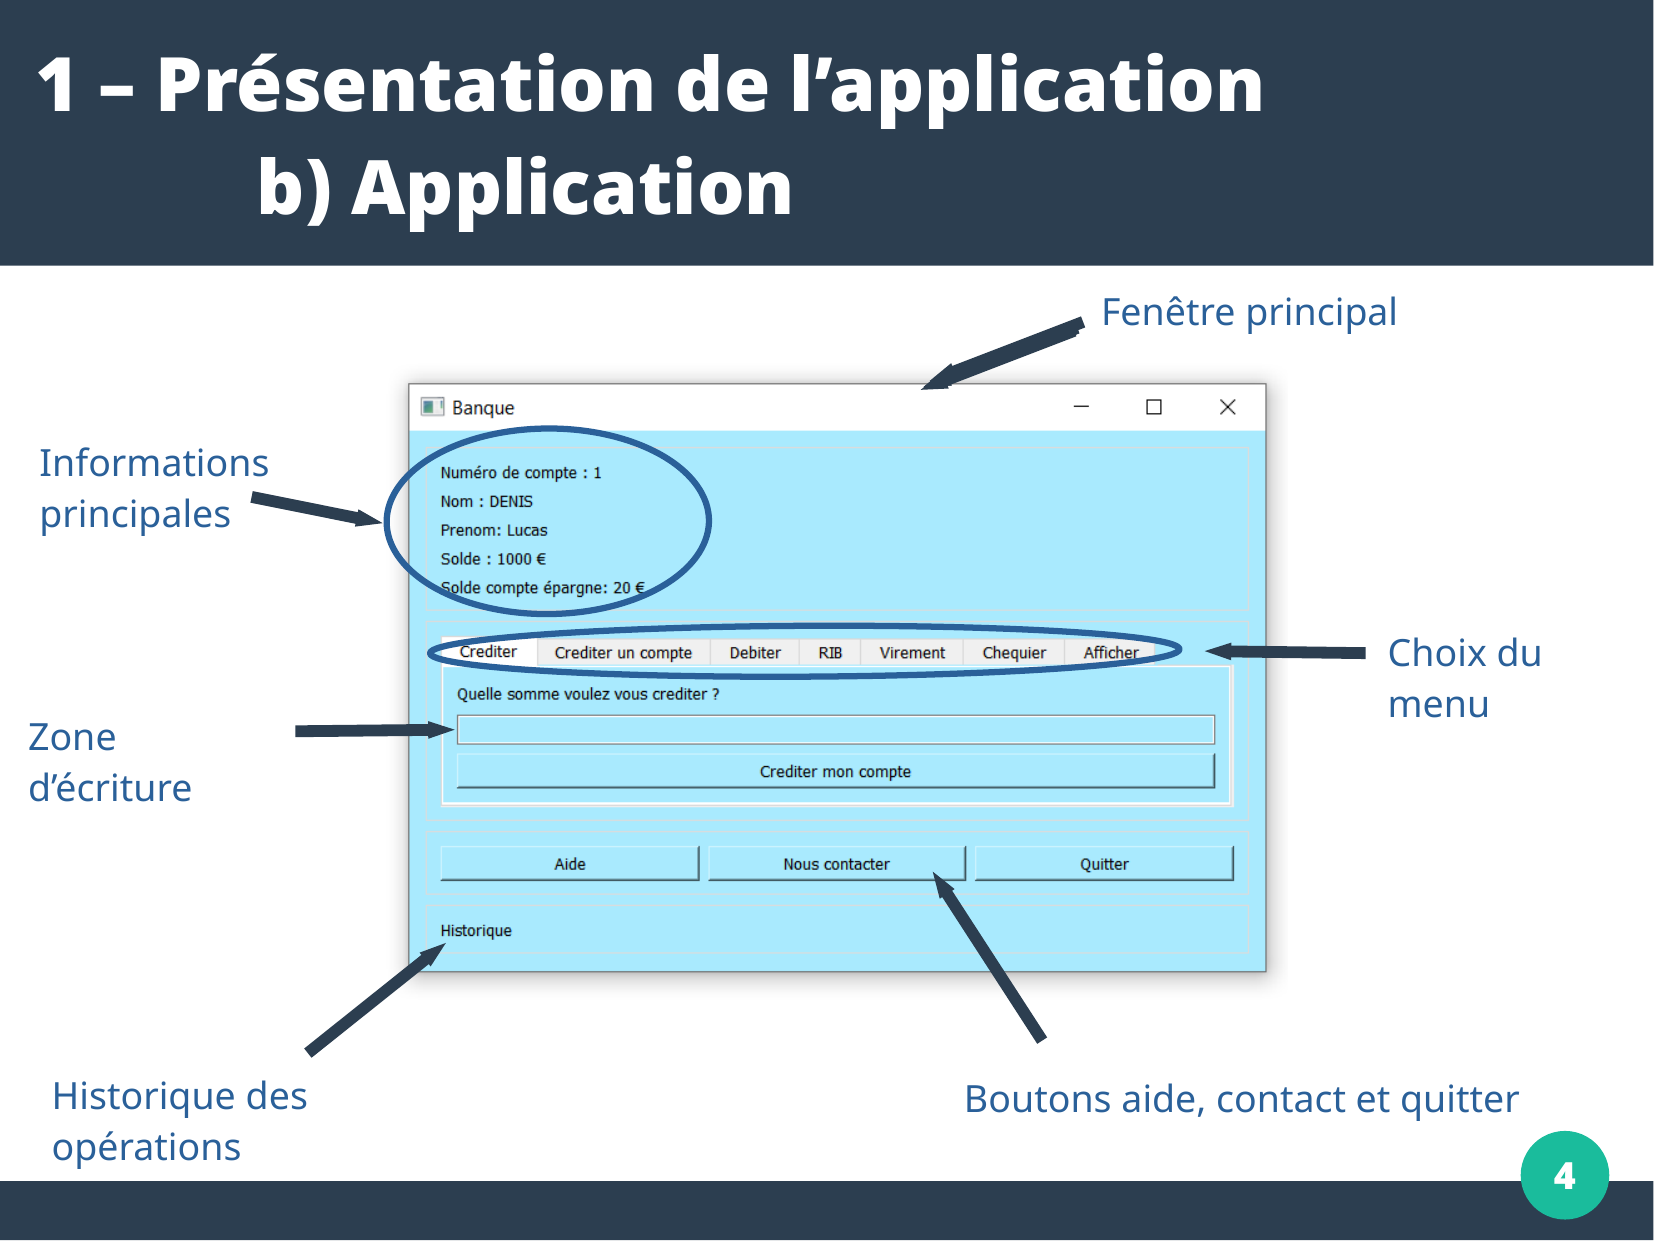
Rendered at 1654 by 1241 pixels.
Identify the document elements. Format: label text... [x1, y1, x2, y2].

text_box Fenêtre principal [1086, 278, 1488, 356]
title 1 – Présentation de l’application b) Application [35, 39, 1571, 229]
text_box Choix du menu [1372, 618, 1654, 690]
text_box Zone d’écriture [13, 703, 299, 775]
text_box Boutons aide, contact et quitter [949, 1065, 1602, 1223]
picture [382, 362, 1288, 1010]
text_box [430, 625, 1180, 677]
text_box [386, 428, 709, 615]
text_box Historique des opérations [36, 1062, 499, 1220]
text_box Informations principales [24, 429, 387, 539]
